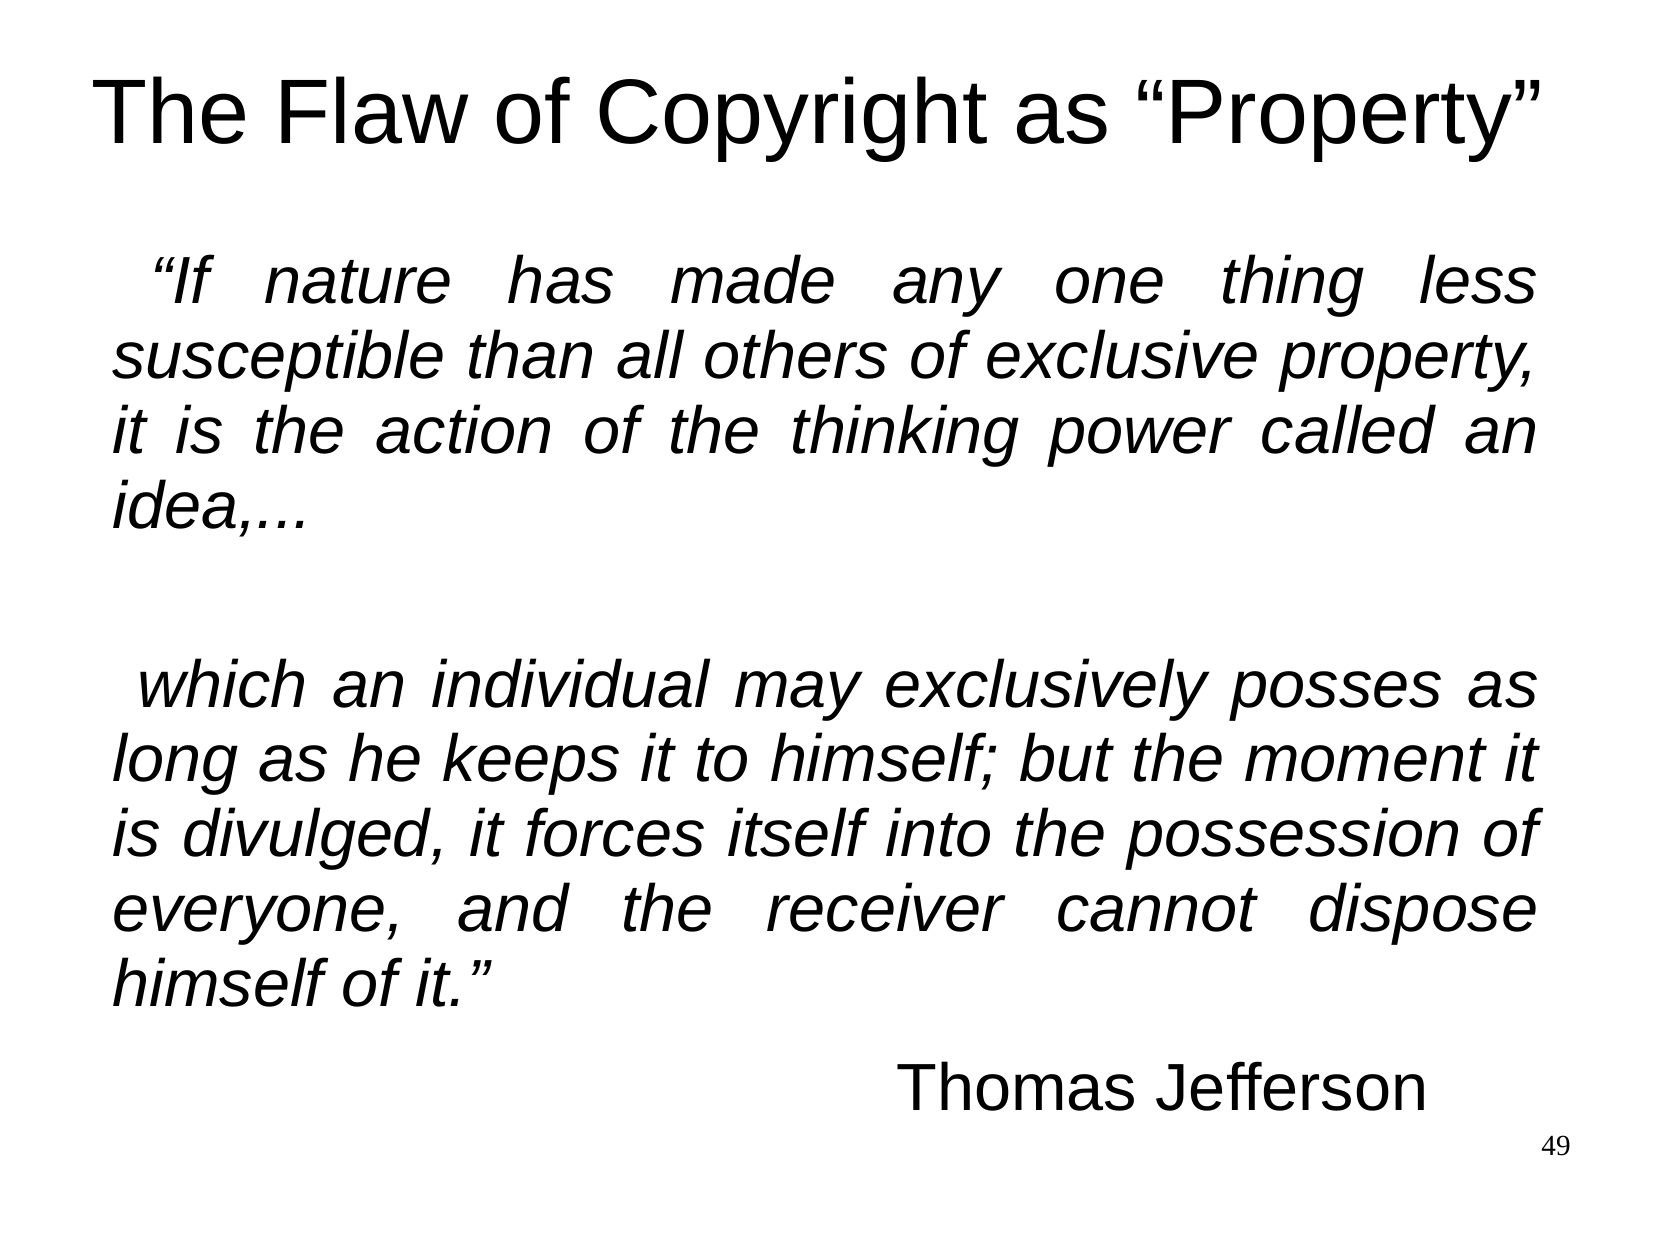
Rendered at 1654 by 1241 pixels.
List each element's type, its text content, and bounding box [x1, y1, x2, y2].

title The Flaw of Copyright as “Property” [53, 15, 1583, 208]
list “If nature has made any one thing less susceptible than all others of exclusive property, it is the action of the thinking power called an idea,... which an individual may exclusively posses as long as he keeps it to himself; but the moment it is divulged, it forces itself into the possession of everyone, and the receiver cannot dispose himself of it.” Thomas Jefferson [112, 243, 1540, 1125]
